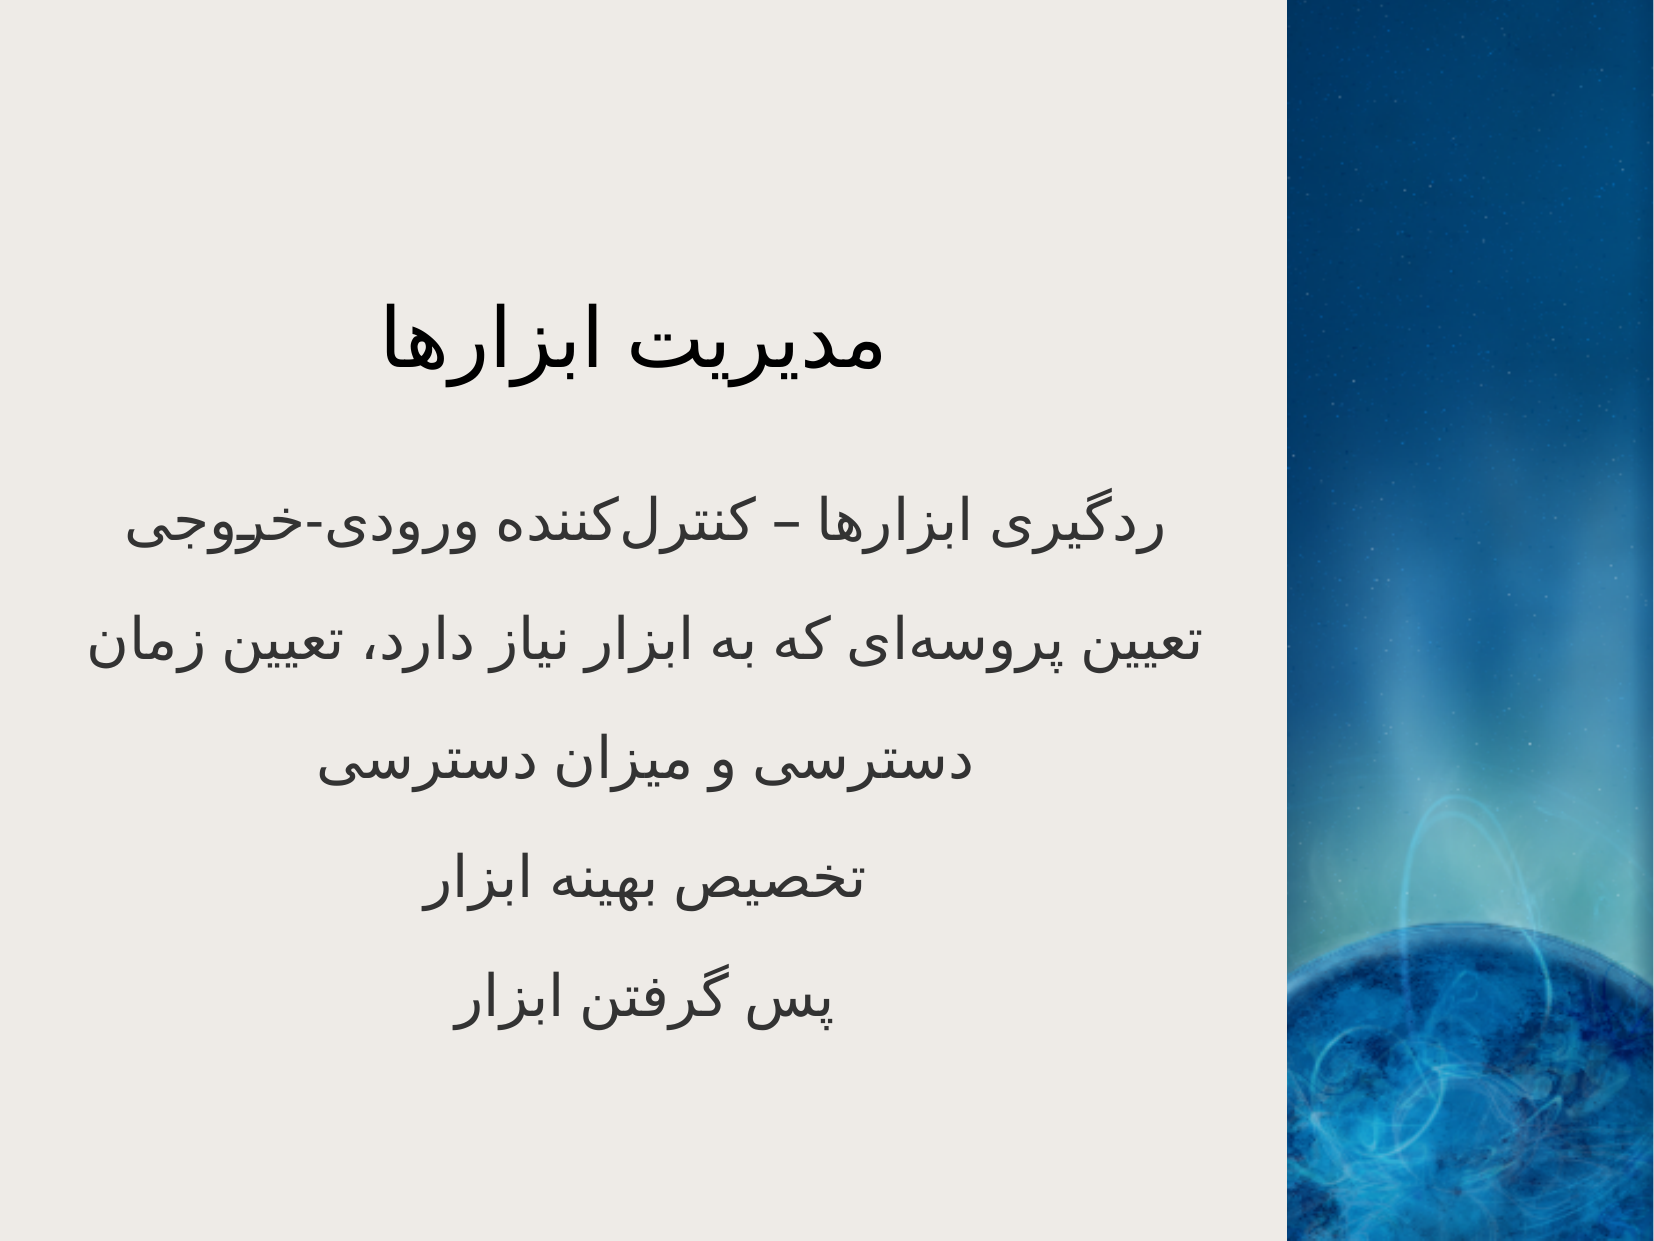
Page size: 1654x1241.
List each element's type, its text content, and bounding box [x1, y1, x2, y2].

picture [0, 0, 1654, 1241]
title ردگیری ابزار‌ها – کنترل‌کننده ورودی-خروجی تعیین پروسه‌ای که به ابزار نیاز دارد، تعیین زمان دسترسی و میزان دسترسی تخصیص بهینه ابزار پس گرفتن ابزار [34, 438, 1257, 1034]
title مدیریت ابزارها [14, 231, 1255, 439]
